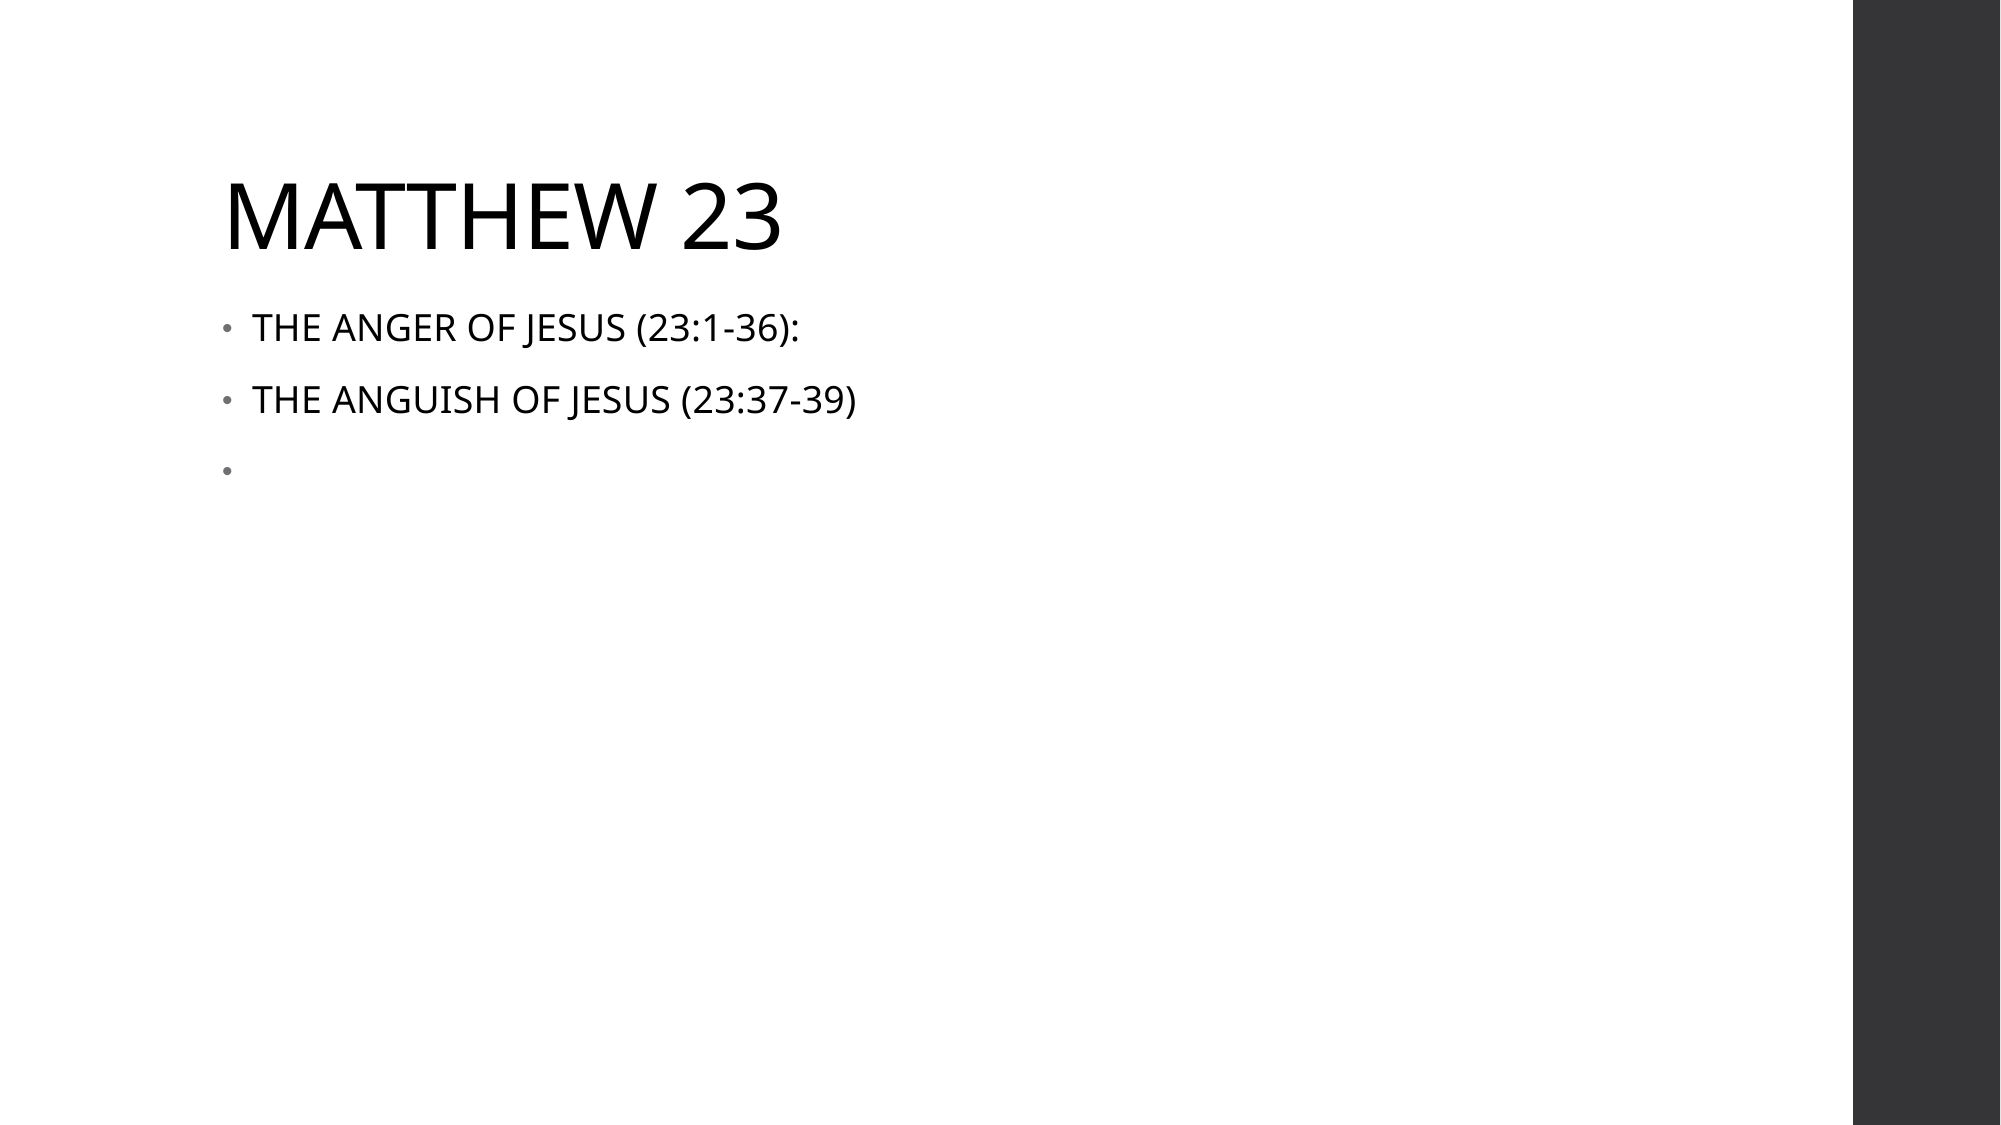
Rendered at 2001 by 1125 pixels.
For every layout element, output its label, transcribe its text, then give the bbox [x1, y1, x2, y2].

title MATTHEW 23 [206, 60, 1797, 278]
list THE ANGER OF JESUS (23:1-36): THE ANGUISH OF JESUS (23:37-39) [206, 299, 1617, 1014]
